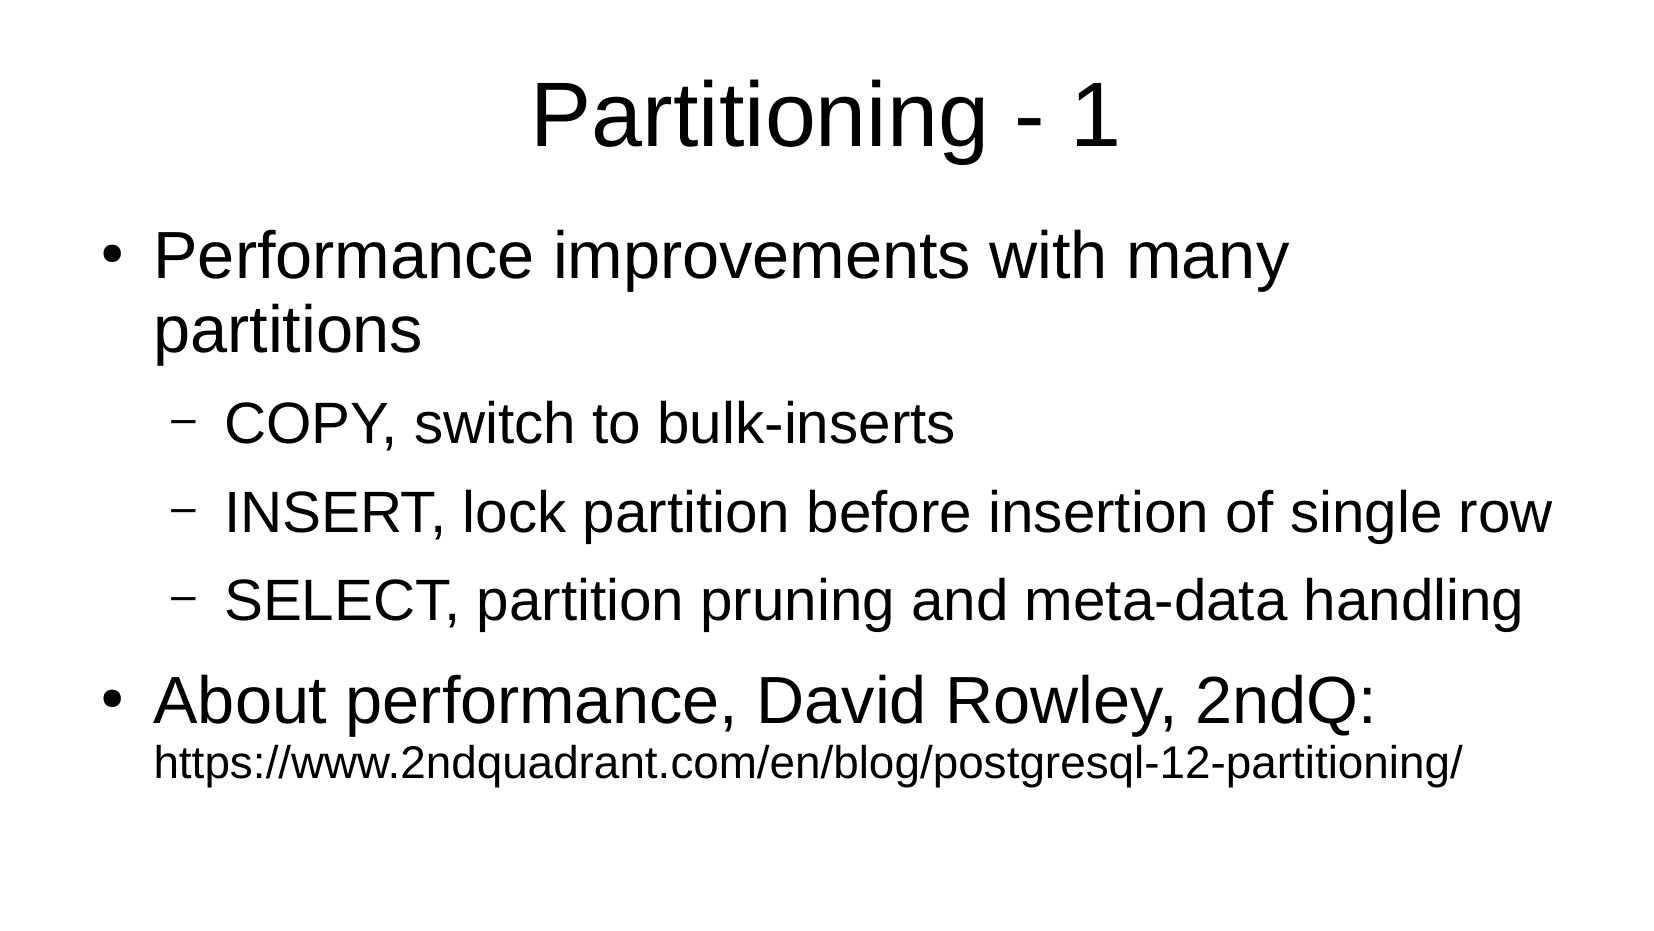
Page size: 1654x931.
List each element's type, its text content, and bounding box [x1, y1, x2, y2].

list Performance improvements with many partitions COPY, switch to bulk-inserts INSERT, lock partition before insertion of single row SELECT, partition pruning and meta-data handling About performance, David Rowley, 2ndQ: https://www.2ndquadrant.com/en/blog/postgresql-12-partitioning/ [82, 217, 1571, 856]
title Partitioning - 1 [82, 37, 1571, 193]
